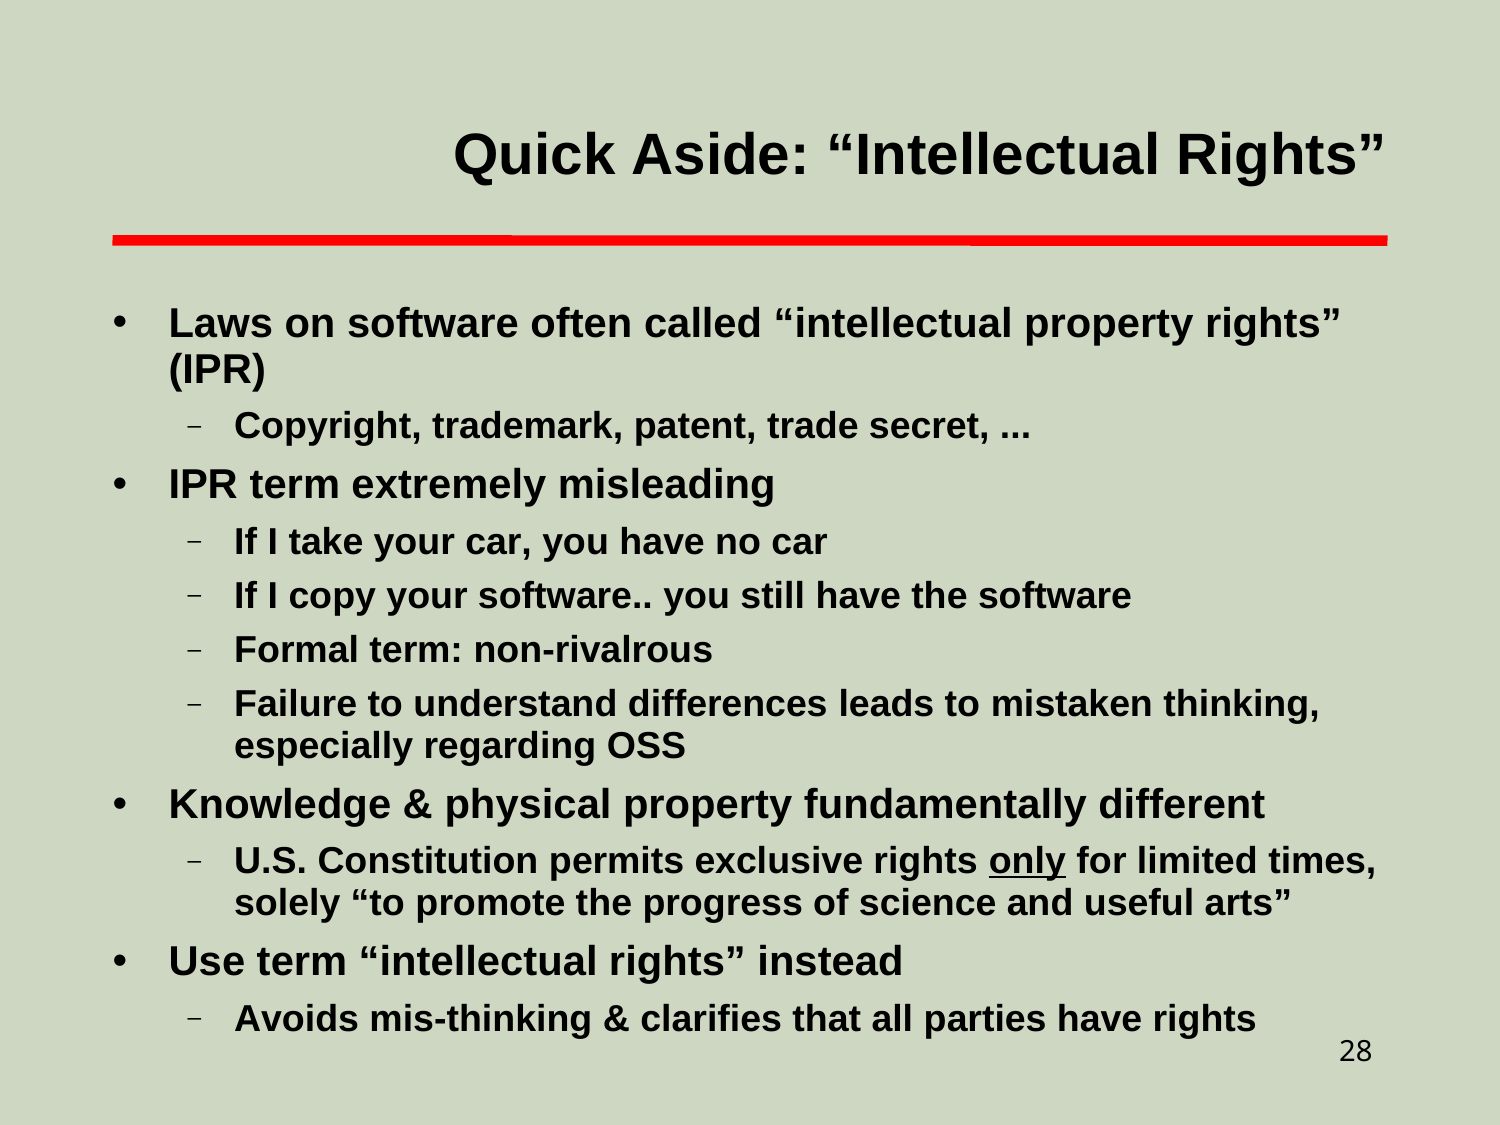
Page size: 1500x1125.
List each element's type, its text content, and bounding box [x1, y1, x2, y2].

list Laws on software often called “intellectual property rights” (IPR) Copyright, trademark, patent, trade secret, ... IPR term extremely misleading If I take your car, you have no car If I copy your software.. you still have the software Formal term: non-rivalrous Failure to understand differences leads to mistaken thinking, especially regarding OSS Knowledge & physical property fundamentally different U.S. Constitution permits exclusive rights only for limited times, solely “to promote the progress of science and useful arts” Use term “intellectual rights” instead Avoids mis-thinking & clarifies that all parties have rights [112, 299, 1388, 1084]
title Quick Aside: “Intellectual Rights” [337, 93, 1388, 217]
